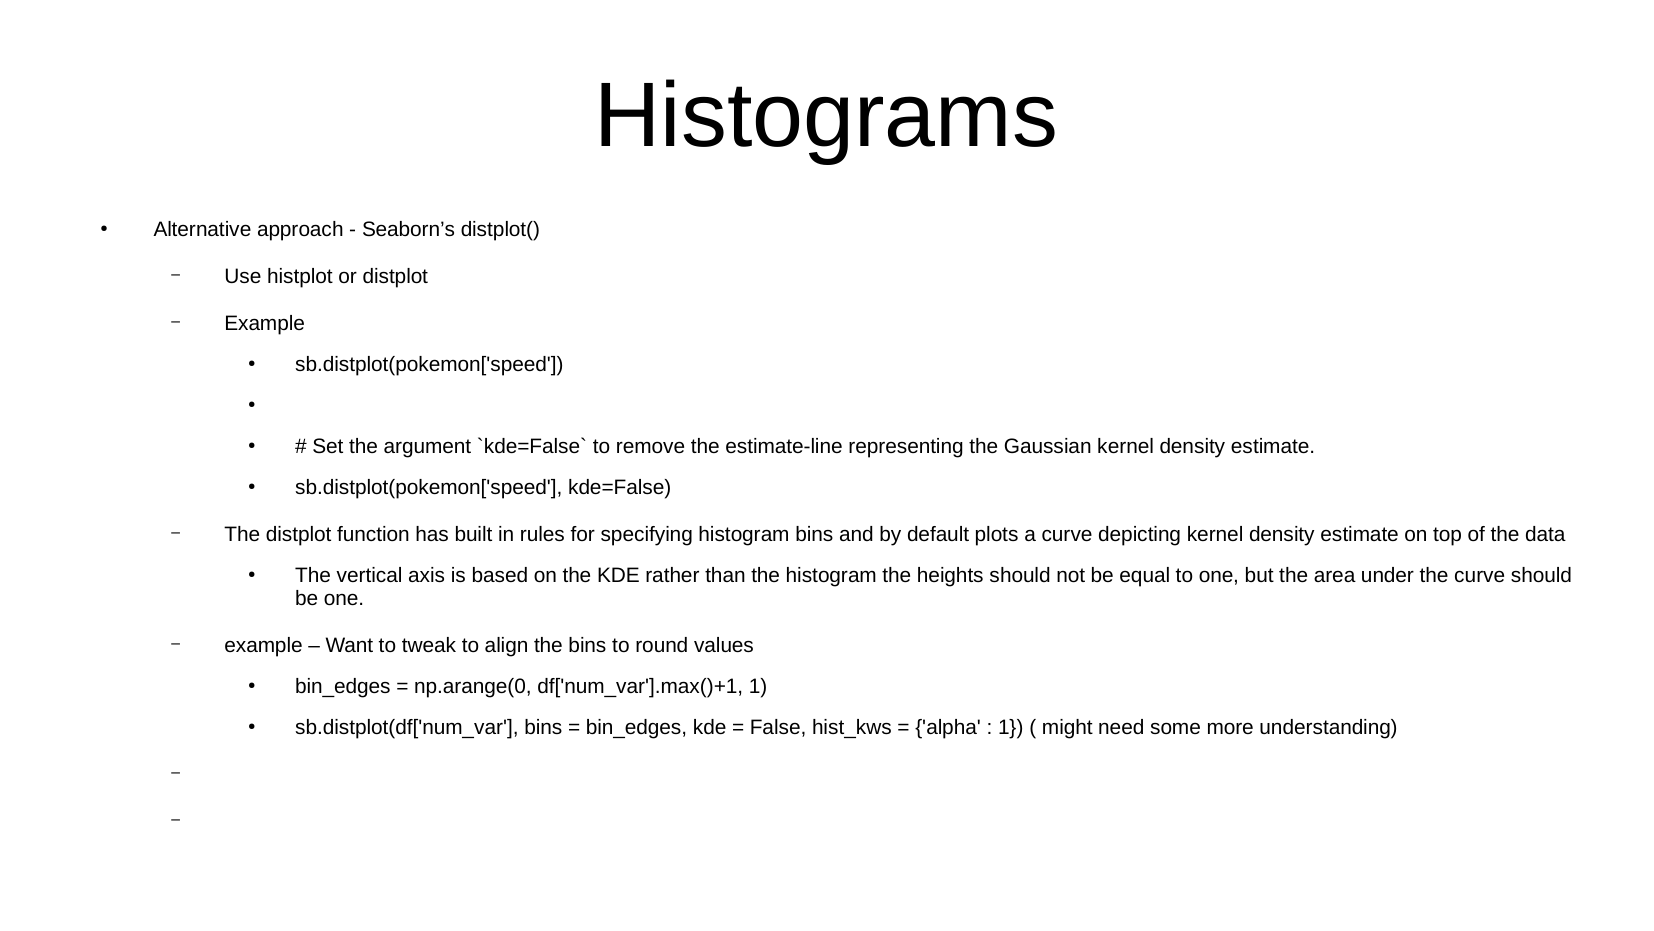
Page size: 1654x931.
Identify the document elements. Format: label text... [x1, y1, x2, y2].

list Alternative approach - Seaborn’s distplot() Use histplot or distplot Example sb.distplot(pokemon['speed']) # Set the argument `kde=False` to remove the estimate-line representing the Gaussian kernel density estimate. sb.distplot(pokemon['speed'], kde=False) The distplot function has built in rules for specifying histogram bins and by default plots a curve depicting kernel density estimate on top of the data The vertical axis is based on the KDE rather than the histogram the heights should not be equal to one, but the area under the curve should be one. example – Want to tweak to align the bins to round values bin_edges = np.arange(0, df['num_var'].max()+1, 1) sb.distplot(df['num_var'], bins = bin_edges, kde = False, hist_kws = {'alpha' : 1}) ( might need some more understanding) [82, 217, 1591, 901]
title Histograms [82, 37, 1571, 193]
